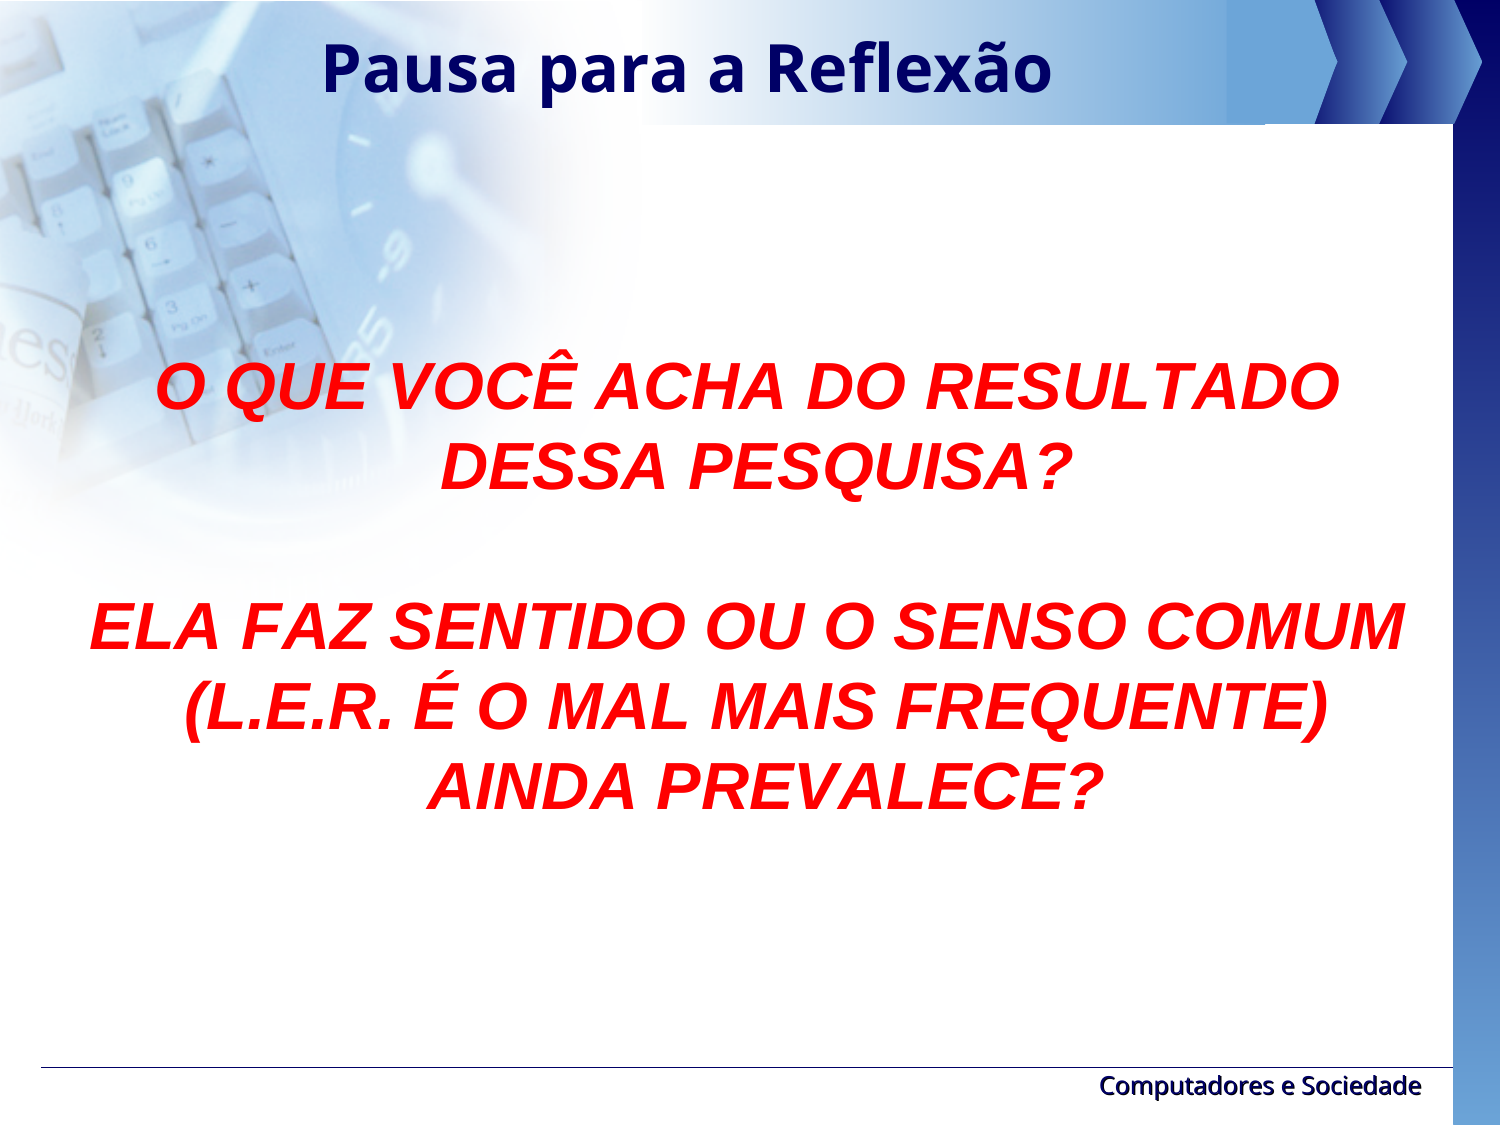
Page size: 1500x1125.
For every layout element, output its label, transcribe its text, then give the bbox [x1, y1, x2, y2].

title Pausa para a Reflexão [74, 0, 1300, 155]
text_box O QUE VOCÊ ACHA DO RESULTADO DESSA PESQUISA? ELA FAZ SENTIDO OU O SENSO COMUM (L.E.R. É O MAL MAIS FREQUENTE) AINDA PREVALECE? [75, 335, 1440, 830]
